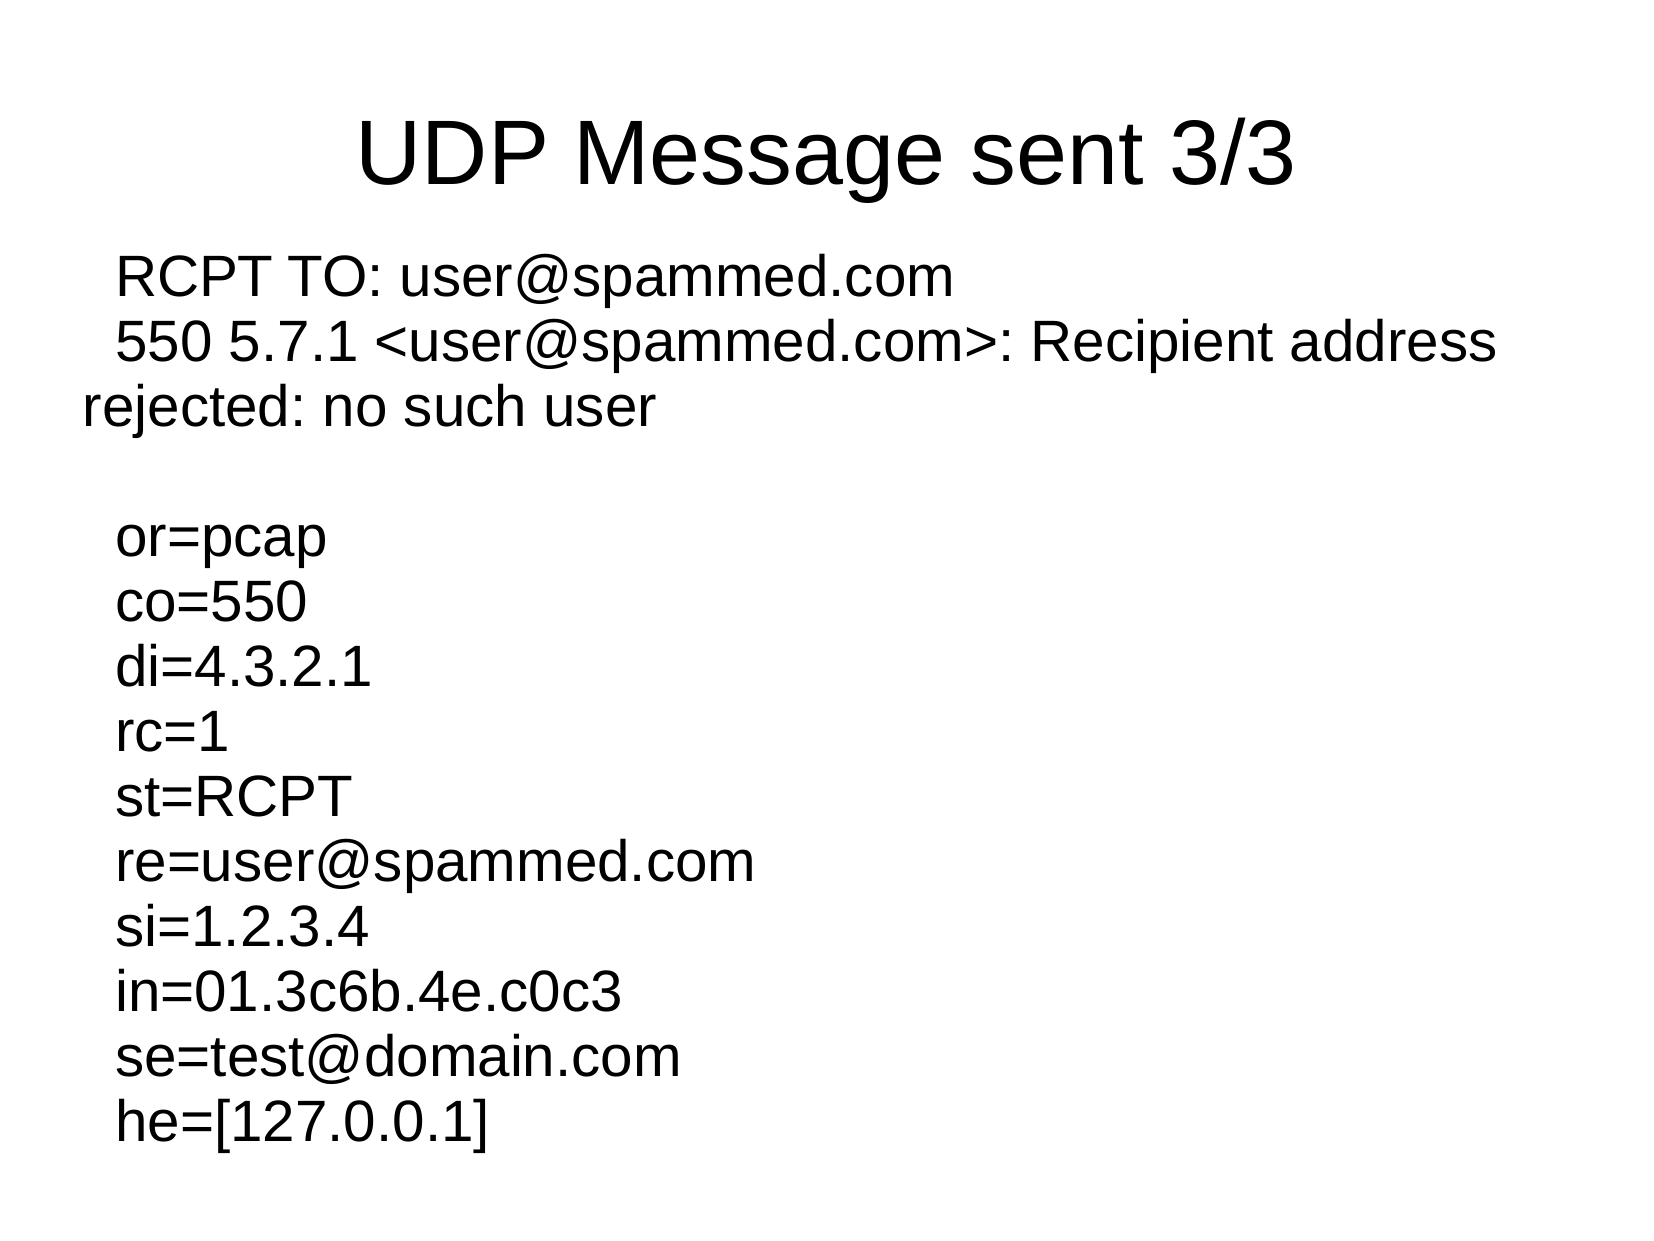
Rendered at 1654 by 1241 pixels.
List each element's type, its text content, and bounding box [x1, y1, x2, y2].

subtitle RCPT TO: user@spammed.com 550 5.7.1 <user@spammed.com>: Recipient address rejected: no such user or=pcap co=550 di=4.3.2.1 rc=1 st=RCPT re=user@spammed.com si=1.2.3.4 in=01.3c6b.4e.c0c3 se=test@domain.com he=[127.0.0.1] [82, 243, 1571, 1155]
title UDP Message sent 3/3 [82, 56, 1571, 243]
